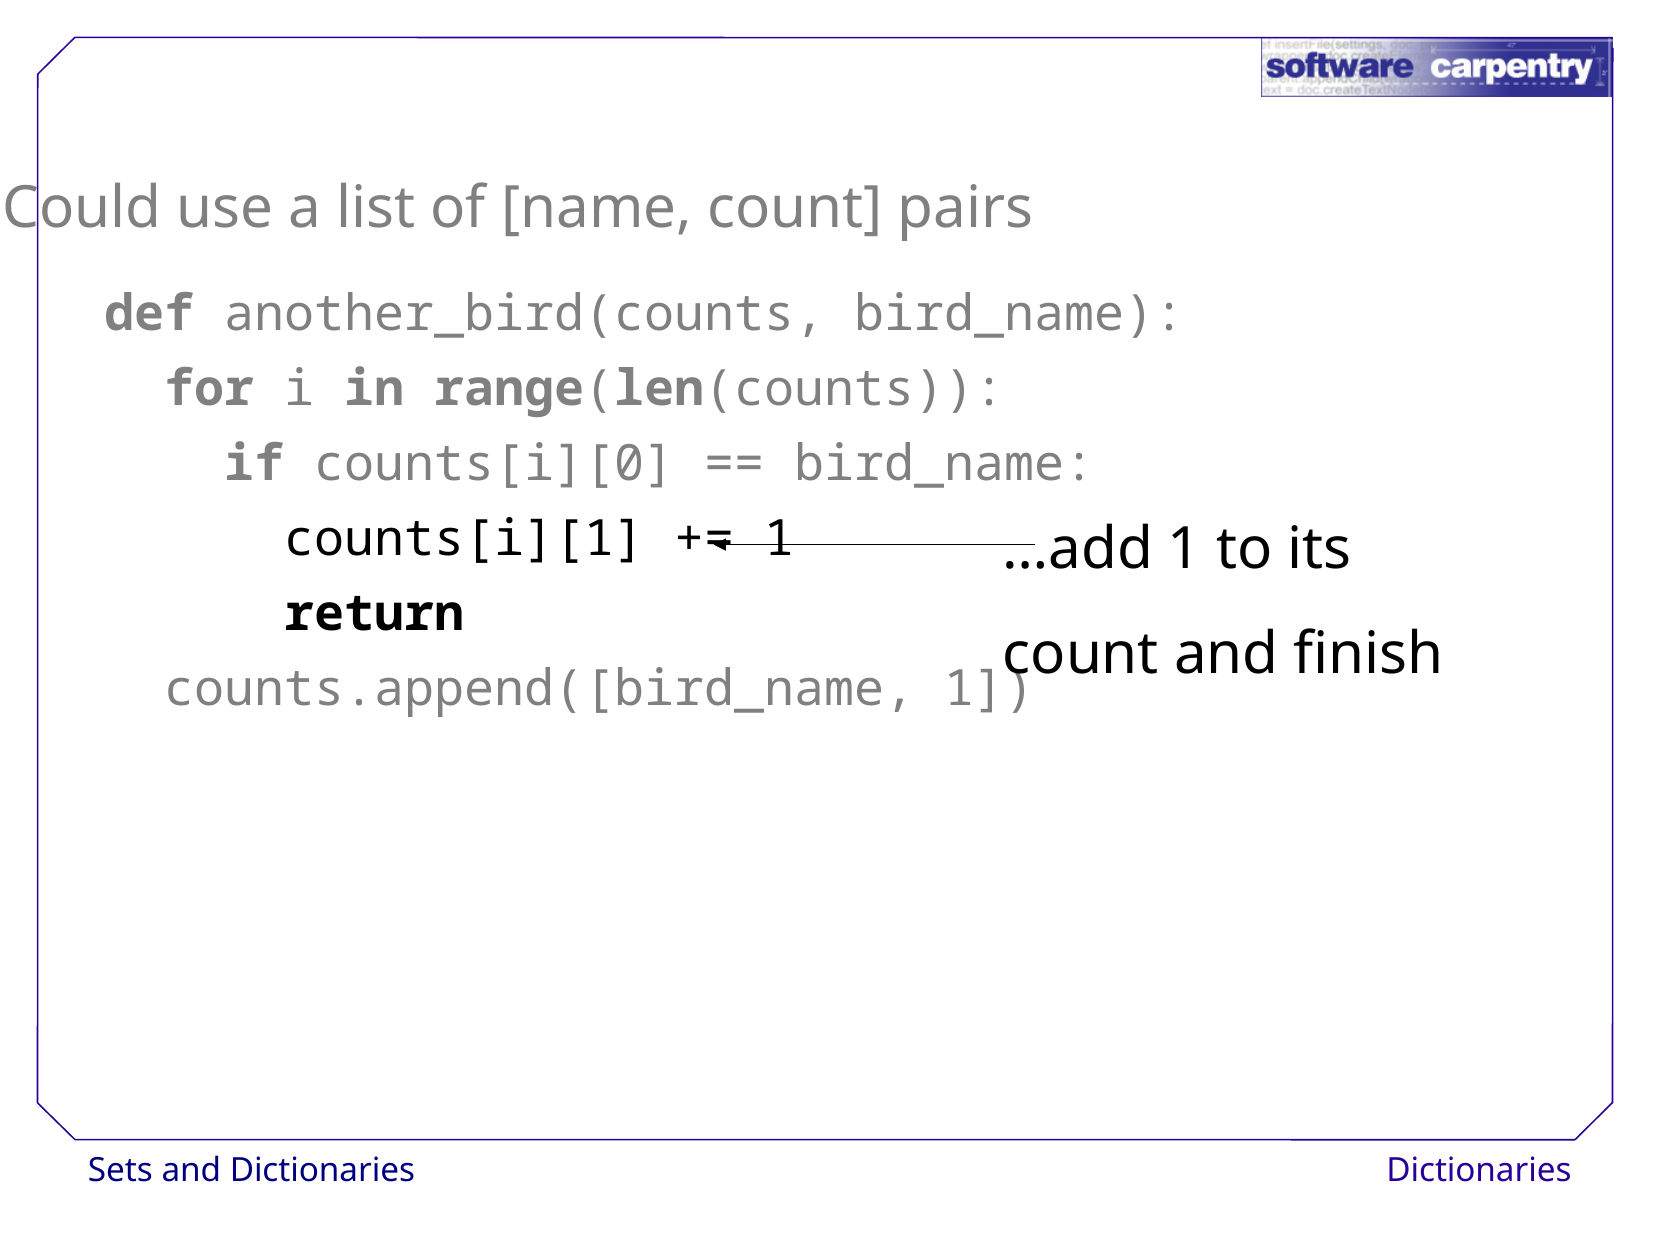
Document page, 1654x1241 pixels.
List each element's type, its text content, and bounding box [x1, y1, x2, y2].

text_box Could use a list of [name, count] pairs [0, 126, 1214, 248]
text_box …add 1 to its count and finish [987, 467, 1609, 693]
text_box def another_bird(counts, bird_name): for i in range(len(counts)): if counts[i][0] == bird_name: counts[i][1] += 1 return counts.append([bird_name, 1]) [89, 258, 1512, 885]
picture [1261, 39, 1613, 97]
